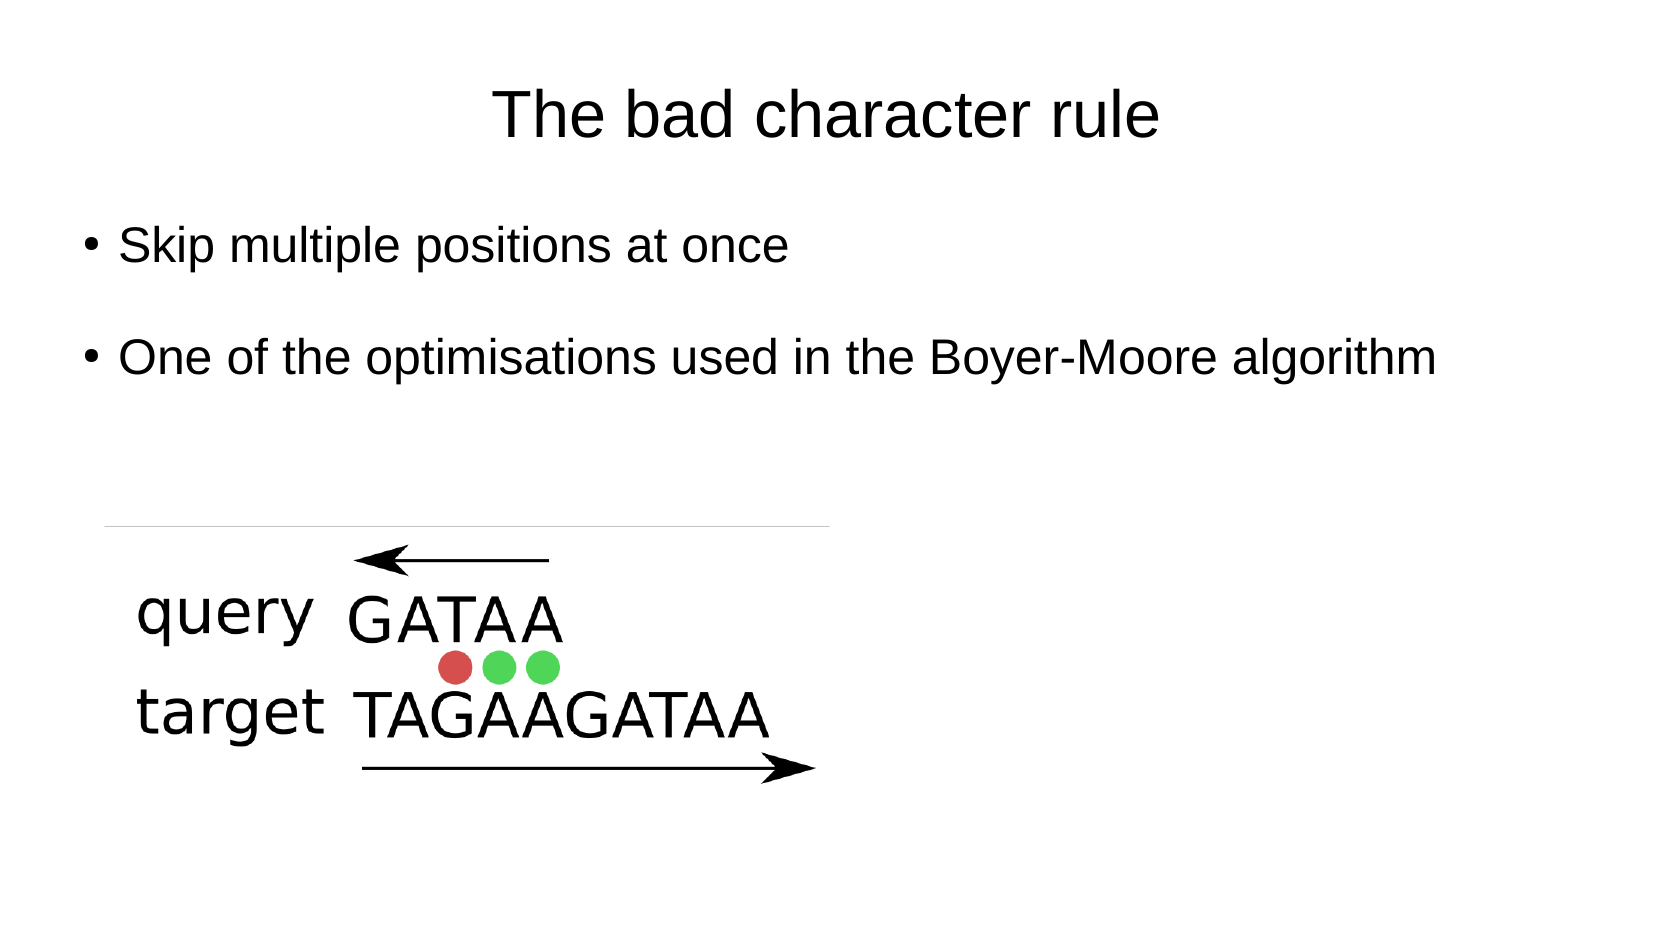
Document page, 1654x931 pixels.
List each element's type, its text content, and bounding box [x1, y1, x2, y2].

title The bad character rule [82, 37, 1571, 193]
text_box Skip multiple positions at once One of the optimisations used in the Boyer-Moore algorithm [82, 217, 1571, 758]
picture [77, 508, 830, 811]
